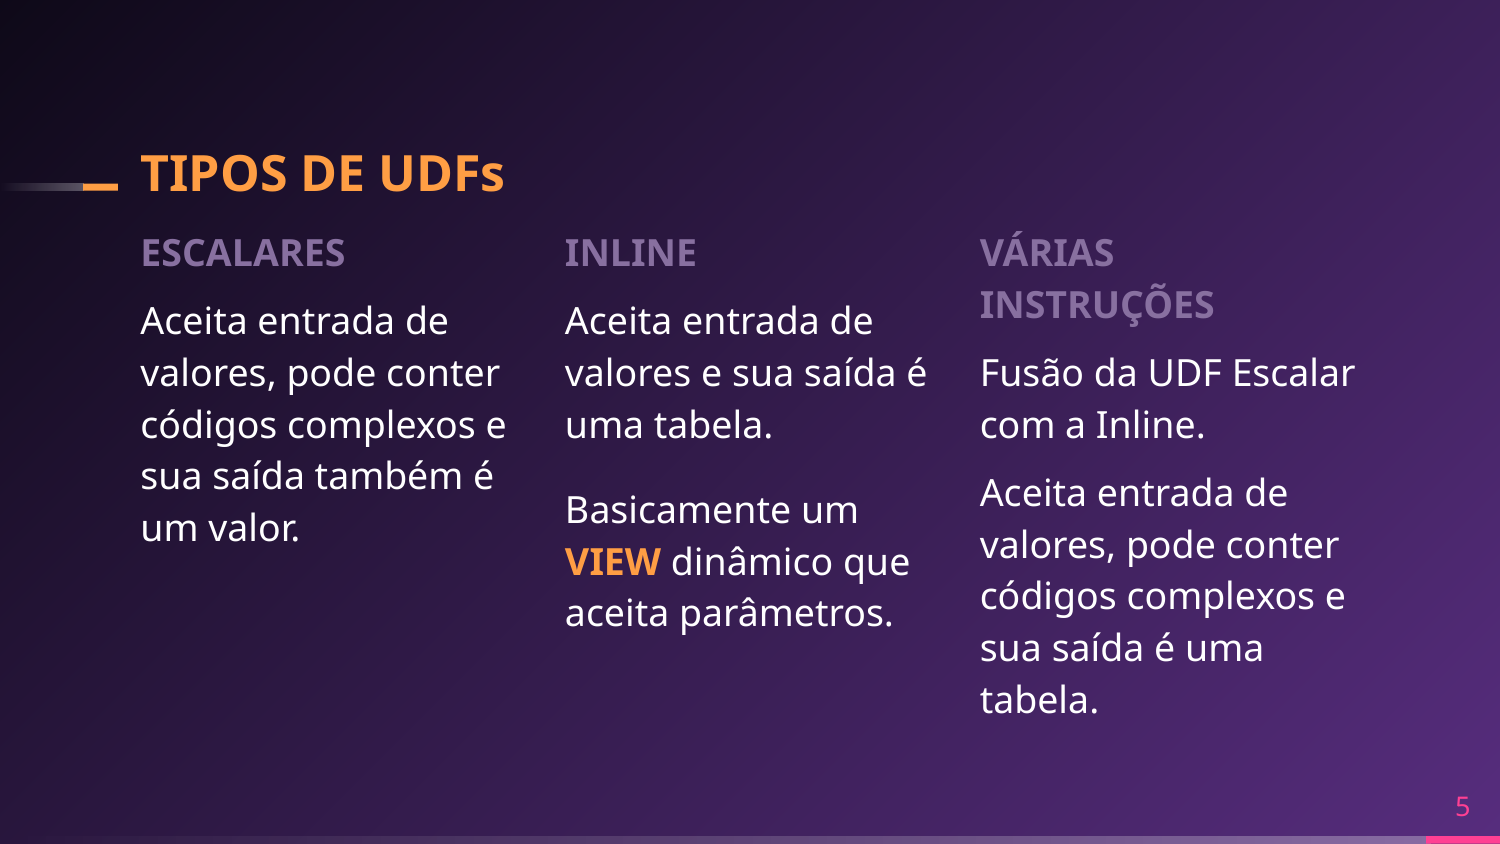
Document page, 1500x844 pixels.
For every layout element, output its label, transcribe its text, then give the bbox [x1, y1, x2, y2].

list INLINE Aceita entrada de valores e sua saída é uma tabela. Basicamente um VIEW dinâmico que aceita parâmetros. [565, 222, 945, 783]
slide_number <número> [1426, 779, 1500, 837]
title TIPOS DE UDFs [140, 137, 1360, 203]
list ESCALARES Aceita entrada de valores, pode conter códigos complexos e sua saída também é um valor. [140, 222, 521, 783]
list VÁRIAS INSTRUÇÕES Fusão da UDF Escalar com a Inline. Aceita entrada de valores, pode conter códigos complexos e sua saída é uma tabela. [979, 222, 1360, 783]
